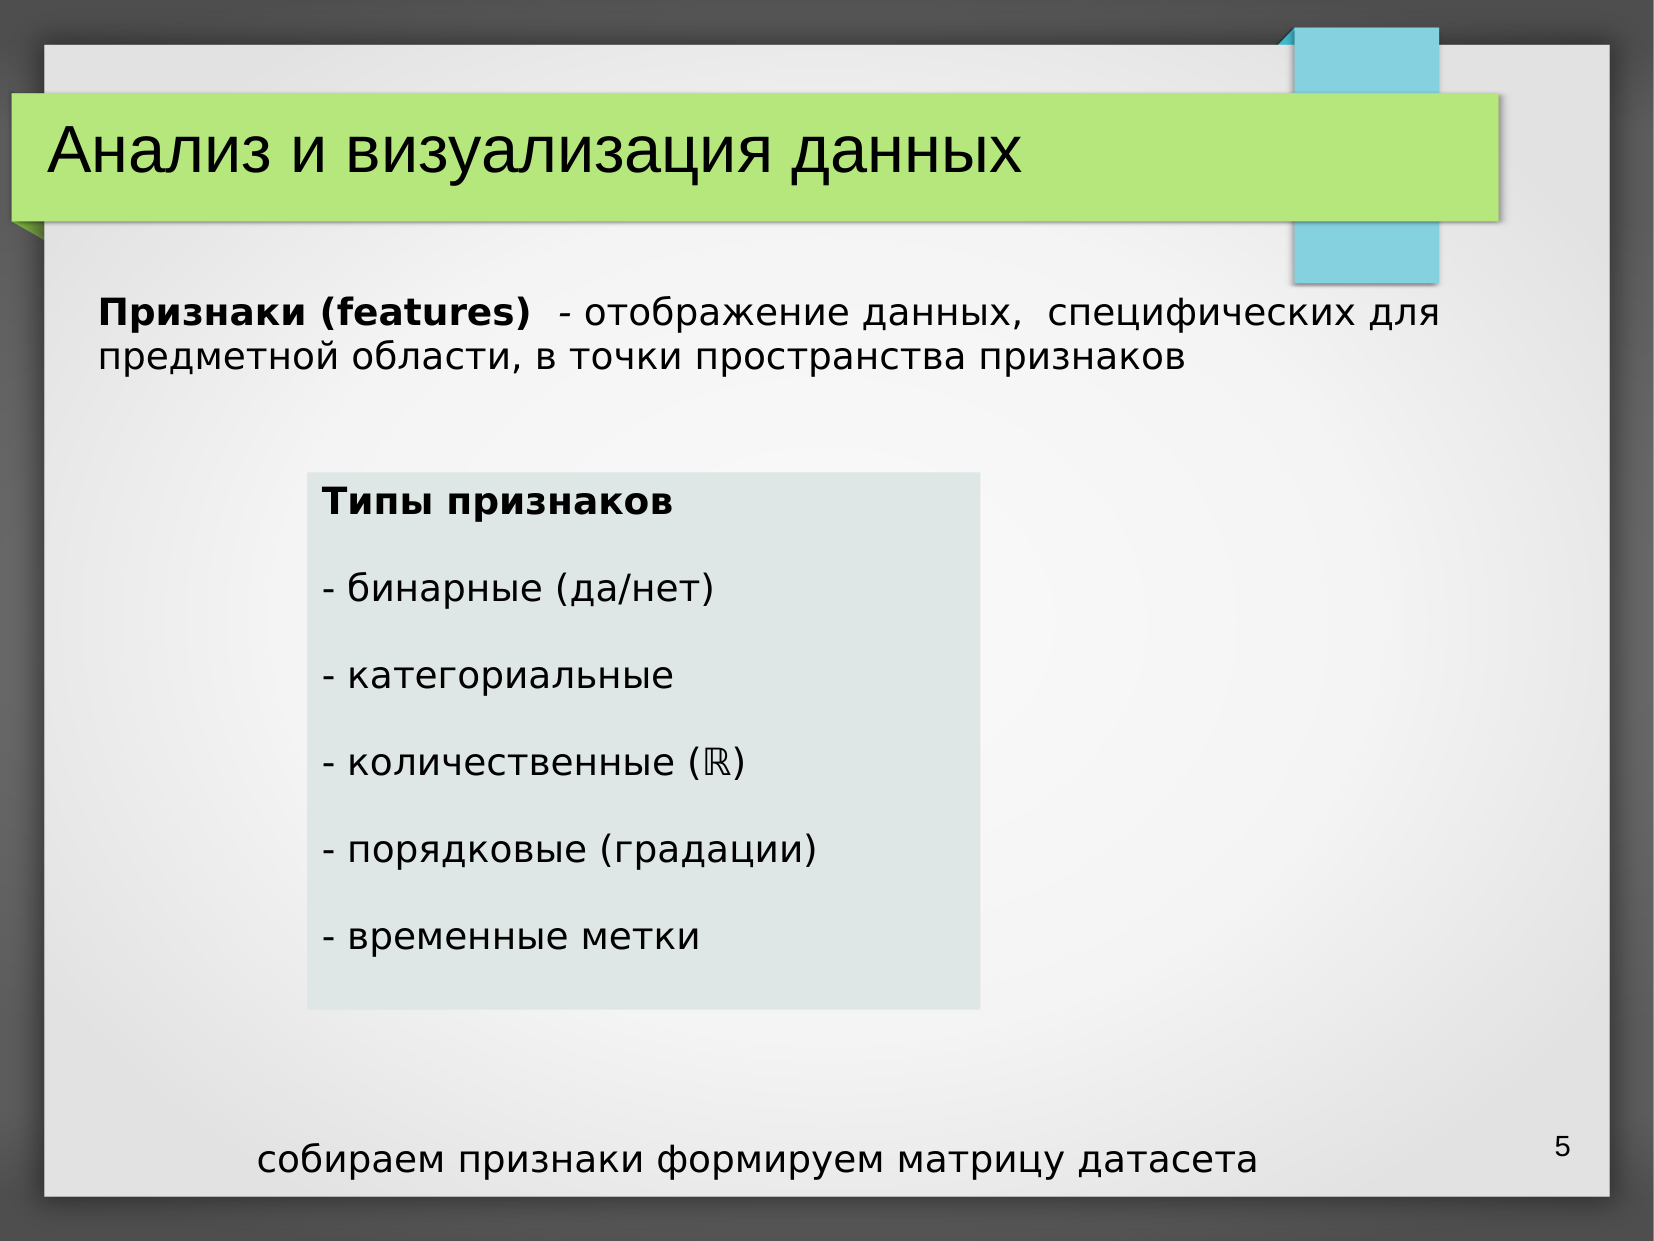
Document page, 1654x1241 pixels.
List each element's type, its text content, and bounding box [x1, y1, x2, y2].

picture [0, 0, 1654, 1241]
title Анализ и визуализация данных [47, 109, 1465, 189]
text_box Типы признаков - бинарные (да/нет) - категориальные - количественные (ℝ) - порядковые (градации) - временные метки [307, 472, 981, 1010]
text_box собираем признаки формируем матрицу датасета [241, 1086, 1453, 1189]
text_box Признаки (features) - отображение данных, специфических для предметной области, в точки пространства признаков [82, 283, 1548, 449]
